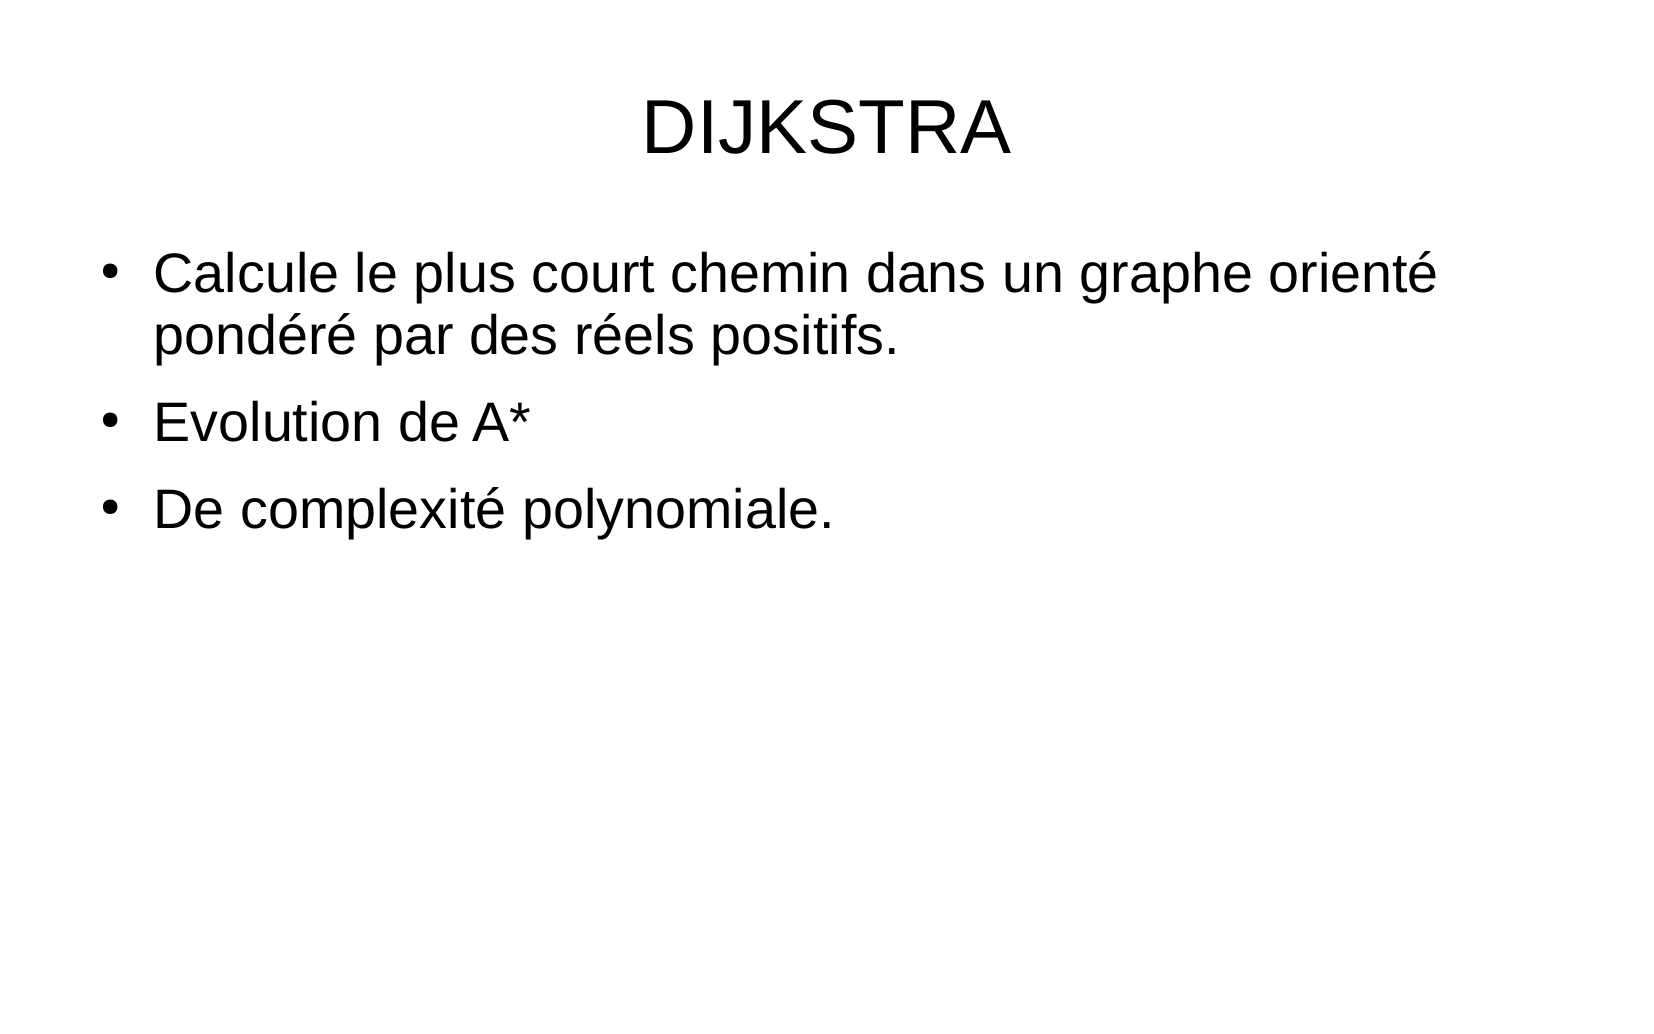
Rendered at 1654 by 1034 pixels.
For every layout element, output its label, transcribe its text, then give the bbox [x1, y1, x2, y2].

title DIJKSTRA [82, 41, 1571, 214]
list Calcule le plus court chemin dans un graphe orienté pondéré par des réels positifs. Evolution de A* De complexité polynomiale. [82, 241, 1571, 842]
